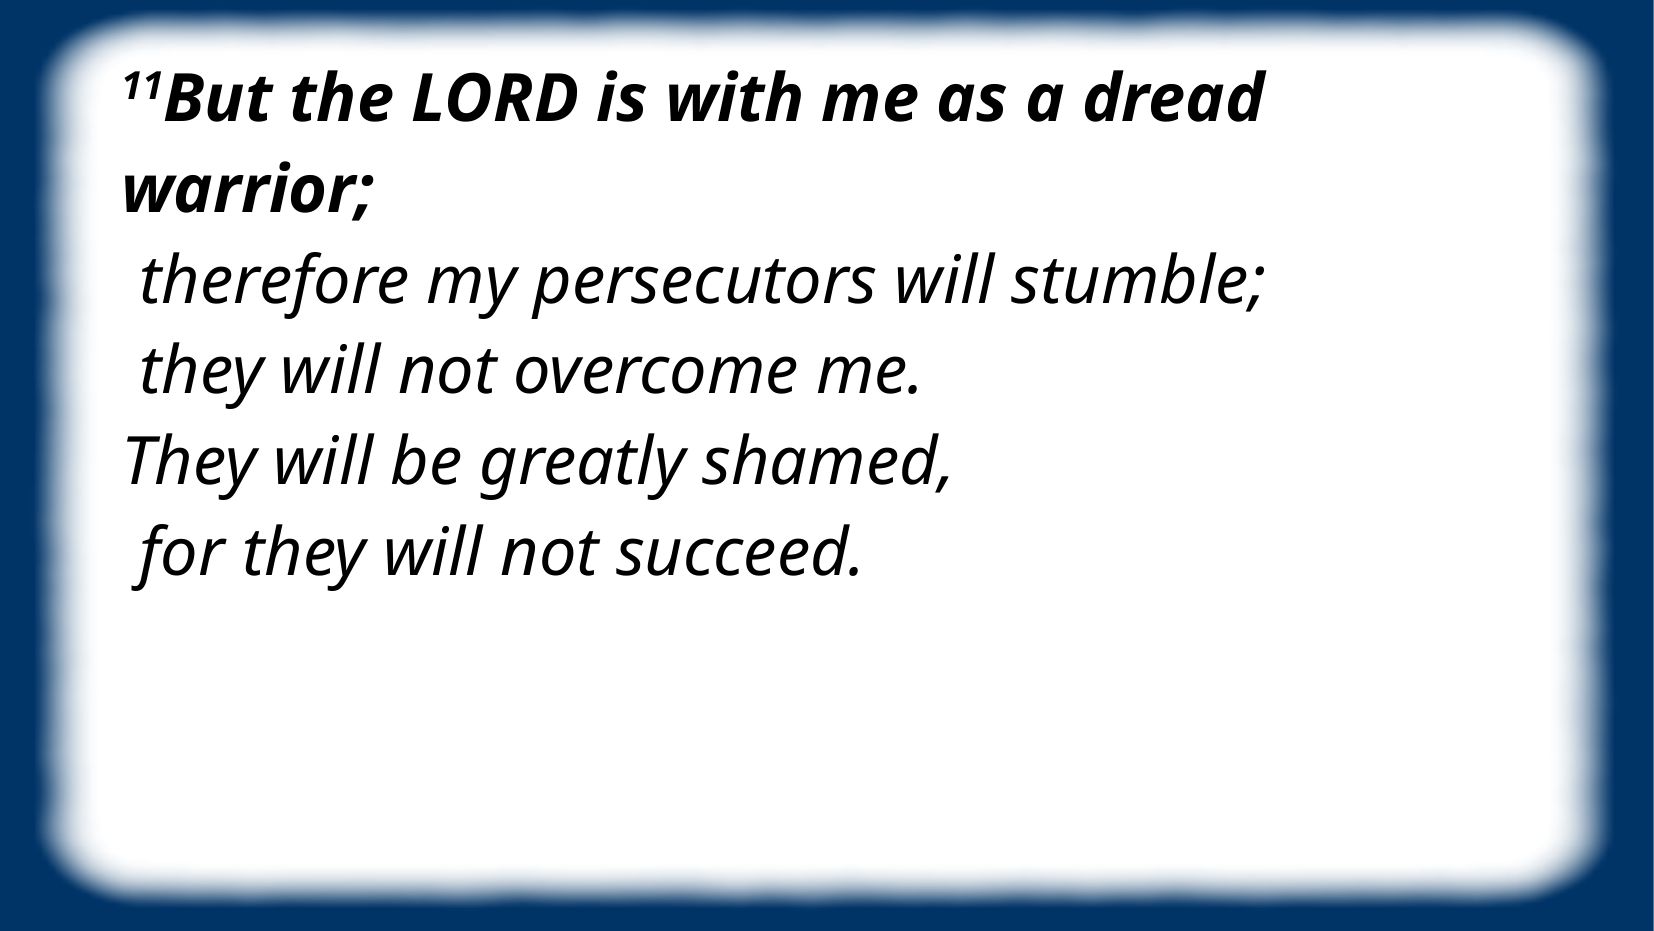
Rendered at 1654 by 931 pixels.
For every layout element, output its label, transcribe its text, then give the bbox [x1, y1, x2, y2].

picture [0, 0, 1654, 931]
text_box 11But the LORD is with me as a dread warrior; therefore my persecutors will stumble; they will not overcome me. They will be greatly shamed, for they will not succeed. [106, 42, 1547, 502]
